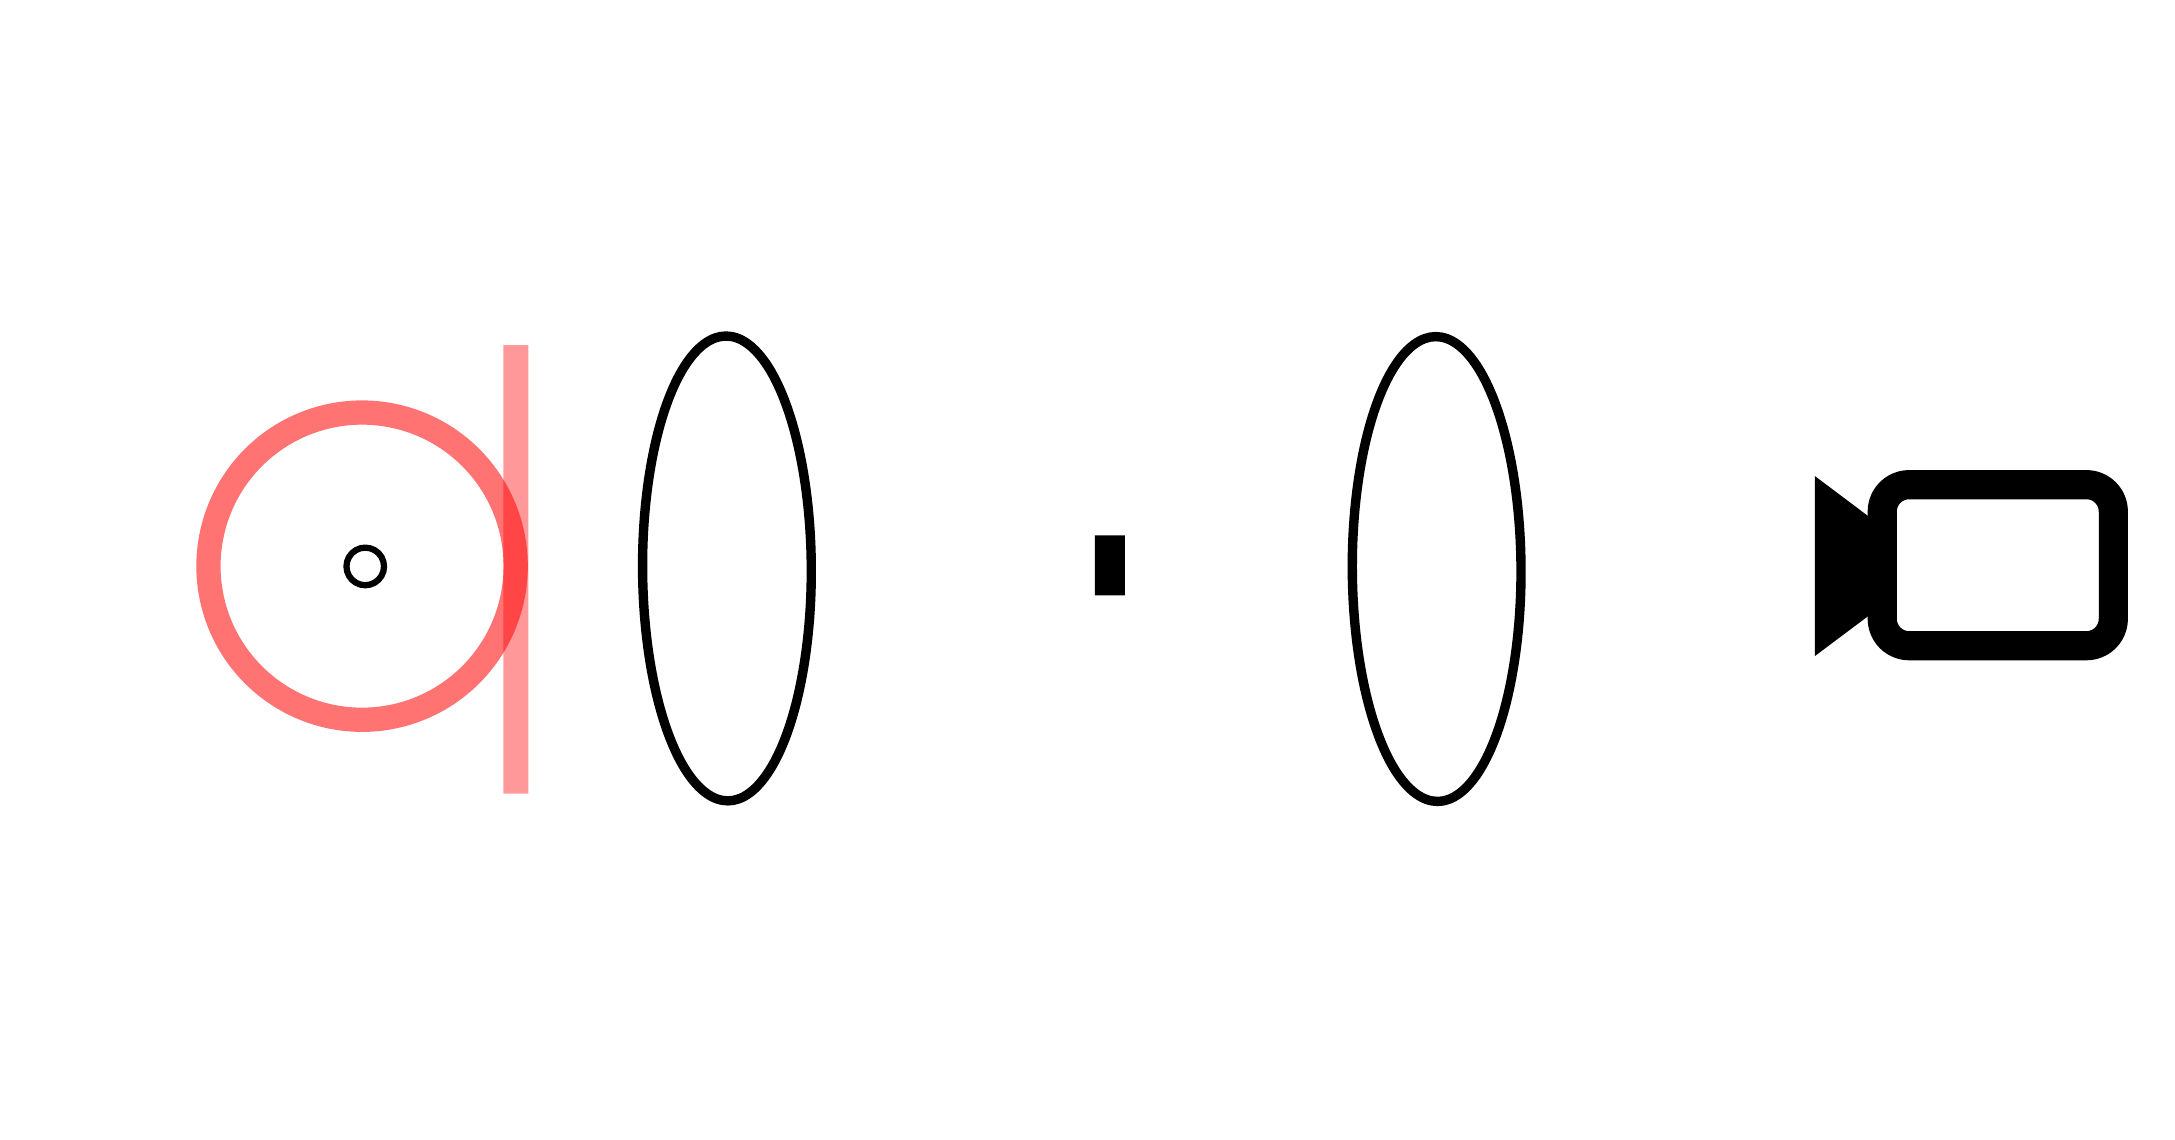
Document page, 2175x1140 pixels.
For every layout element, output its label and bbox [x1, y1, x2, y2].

text_box [1094, 535, 1125, 596]
text_box [1352, 336, 1522, 802]
text_box [196, 400, 528, 732]
text_box [642, 336, 812, 801]
text_box [1814, 476, 1875, 657]
text_box [1882, 484, 2114, 646]
